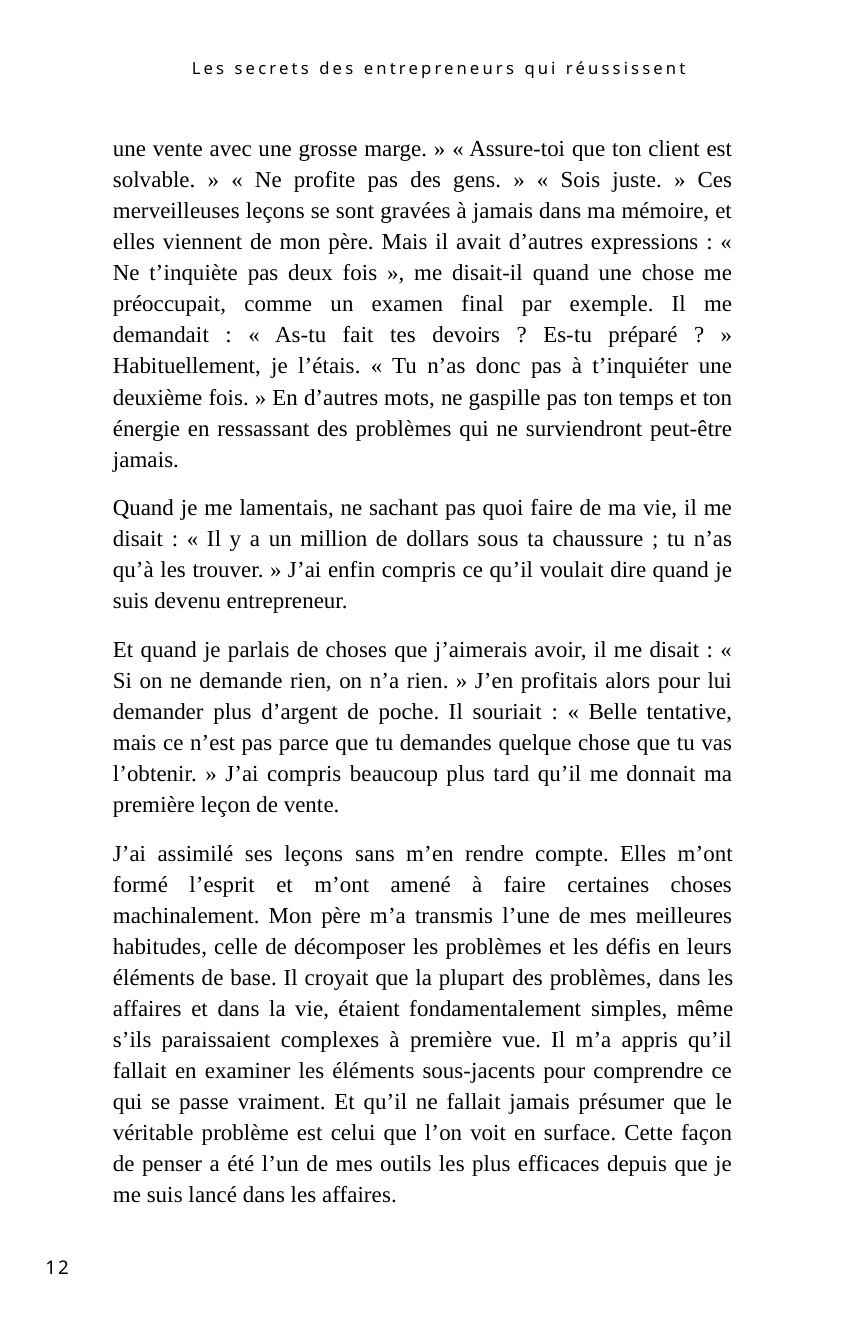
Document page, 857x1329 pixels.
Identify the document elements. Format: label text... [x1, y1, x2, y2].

text_box Les secrets des entrepreneurs qui réussissent [192, 57, 654, 84]
text_box une vente avec une grosse marge. » « Assure-toi que ton client est solvable. » « Ne profite pas des gens. » « Sois juste. » Ces merveilleuses leçons se sont gravées à jamais dans ma mémoire, et elles viennent de mon père. Mais il avait d’autres expressions : « Ne t’inquiète pas deux fois », me disait-il quand une chose me préoccupait, comme un examen final par exemple. Il me demandait : « As-tu fait tes devoirs ? Es-tu préparé ? » Habituellement, je l’étais. « Tu n’as donc pas à t’inquiéter une deuxième fois. » En d’autres mots, ne gaspille pas ton temps et ton énergie en ressassant des problèmes qui ne surviendront peut-être jamais. Quand je me lamentais, ne sachant pas quoi faire de ma vie, il me disait : « Il y a un million de dollars sous ta chaussure ; tu n’as qu’à les trouver. » J’ai enfin compris ce qu’il voulait dire quand je suis devenu entrepreneur. Et quand je parlais de choses que j’aimerais avoir, il me disait : « Si on ne demande rien, on n’a rien. » J’en profitais alors pour lui demander plus d’argent de poche. Il souriait : « Belle tentative, mais ce n’est pas parce que tu demandes quelque chose que tu vas l’obtenir. » J’ai compris beaucoup plus tard qu’il me donnait ma première leçon de vente. J’ai assimilé ses leçons sans m’en rendre compte. Elles m’ont formé l’esprit et m’ont amené à faire certaines choses machinalement. Mon père m’a transmis l’une de mes meilleures habitudes, celle de décomposer les problèmes et les défis en leurs éléments de base. Il croyait que la plupart des problèmes, dans les affaires et dans la vie, étaient fondamentalement simples, même s’ils paraissaient complexes à première vue. Il m’a appris qu’il fallait en examiner les éléments sous-jacents pour comprendre ce qui se passe vraiment. Et qu’il ne fallait jamais présumer que le véritable problème est celui que l’on voit en surface. Cette façon de penser a été l’un de mes outils les plus efficaces depuis que je me suis lancé dans les affaires. [113, 130, 733, 1220]
text_box 12 [45, 1255, 74, 1276]
